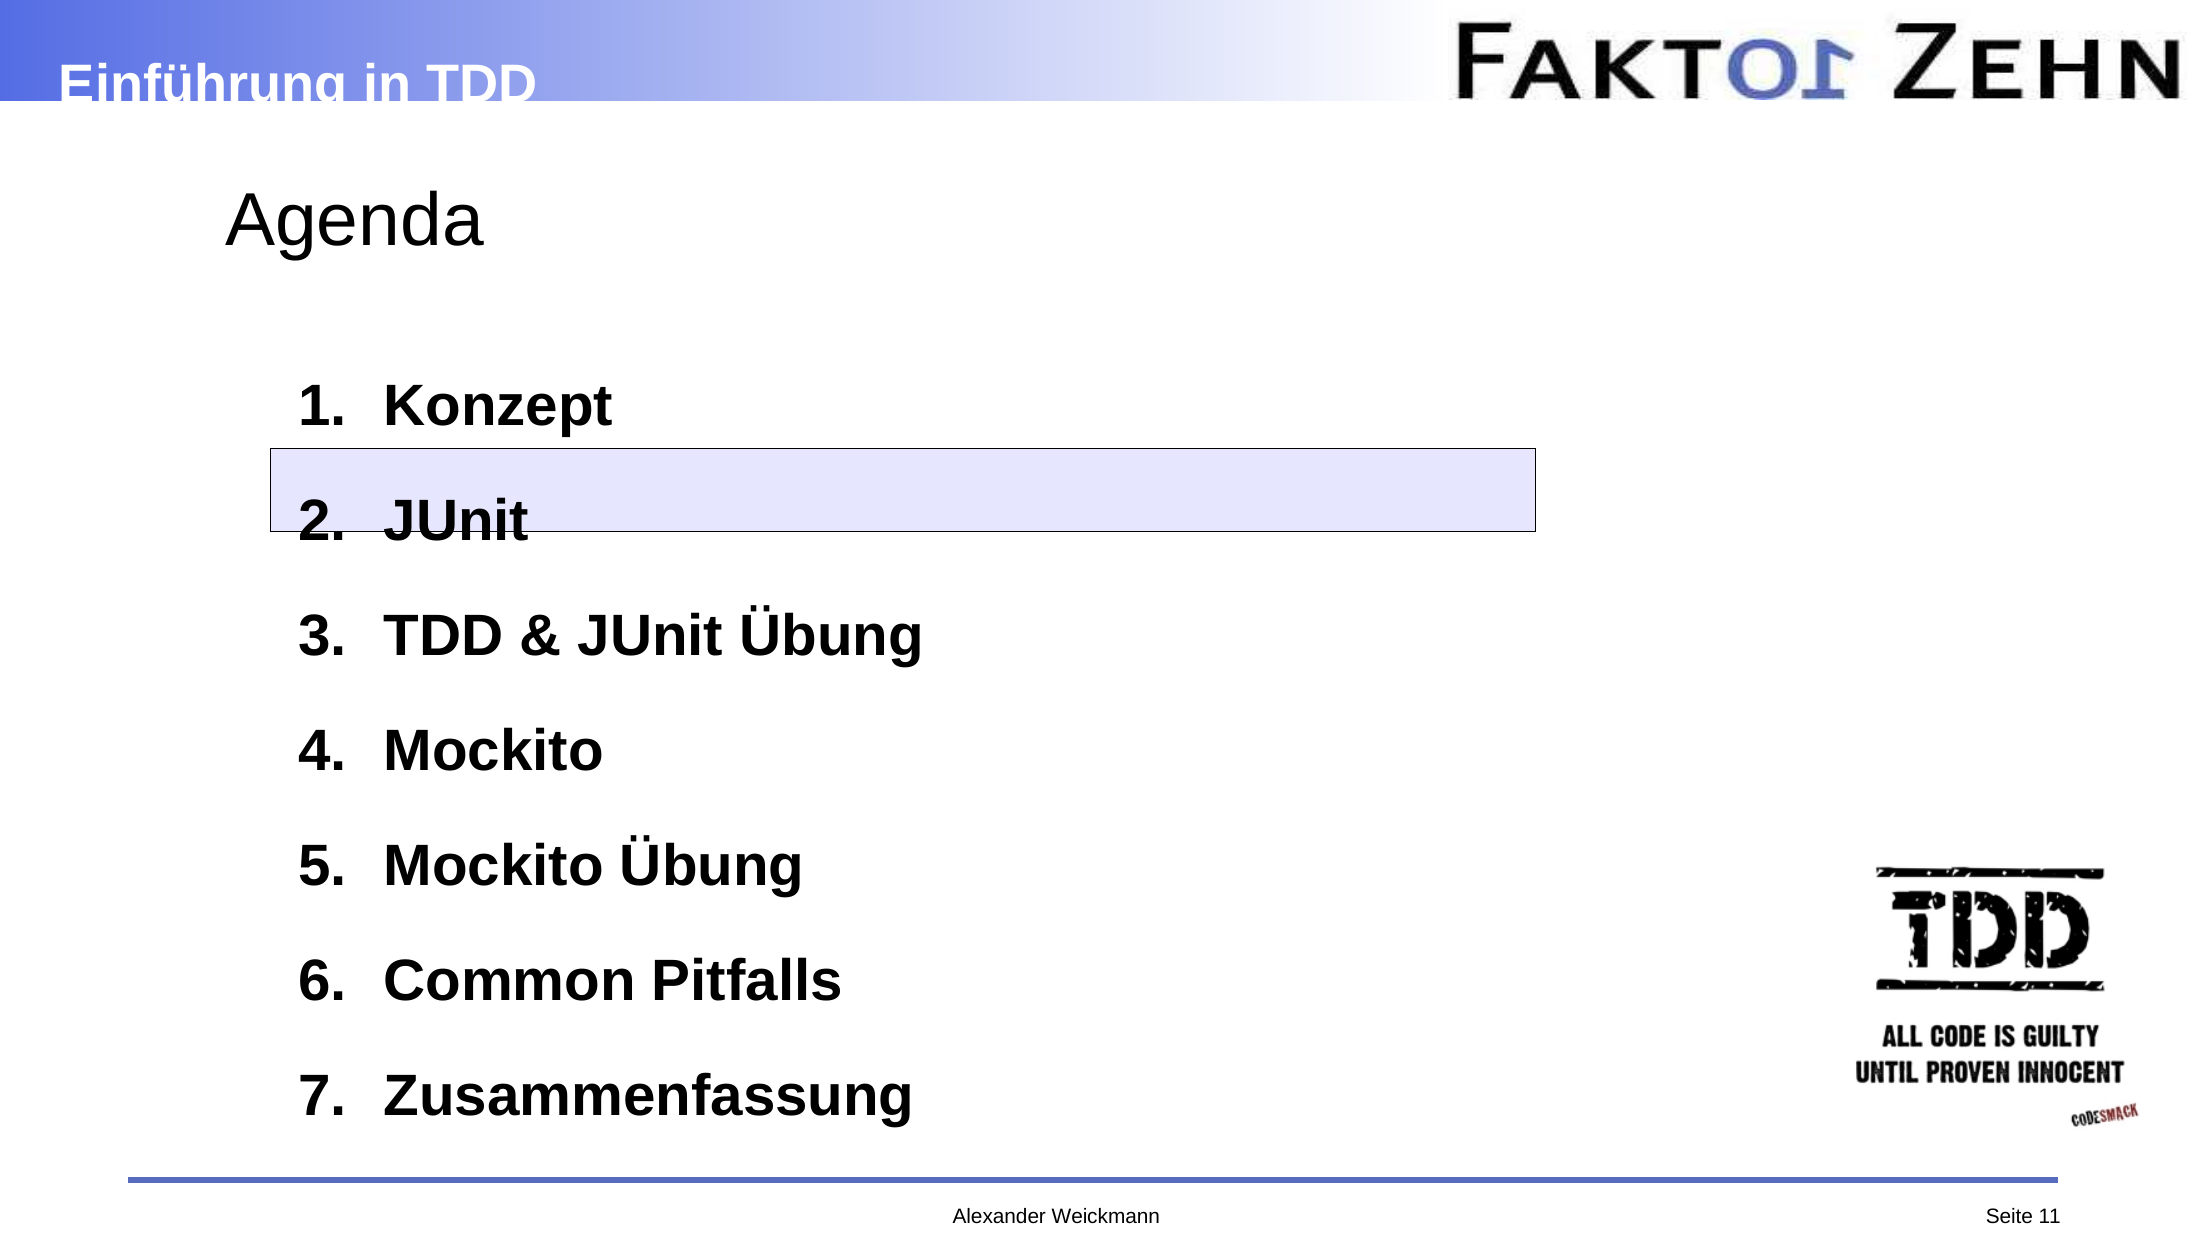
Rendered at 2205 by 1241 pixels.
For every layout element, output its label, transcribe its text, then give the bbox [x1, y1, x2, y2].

picture [1840, 808, 2141, 1176]
title Agenda [225, 142, 1981, 296]
list Konzept JUnit TDD & JUnit Übung Mockito Mockito Übung Common Pitfalls Zusammenfassung [280, 339, 2036, 1111]
text_box [270, 448, 280, 532]
picture [1448, 7, 2191, 100]
